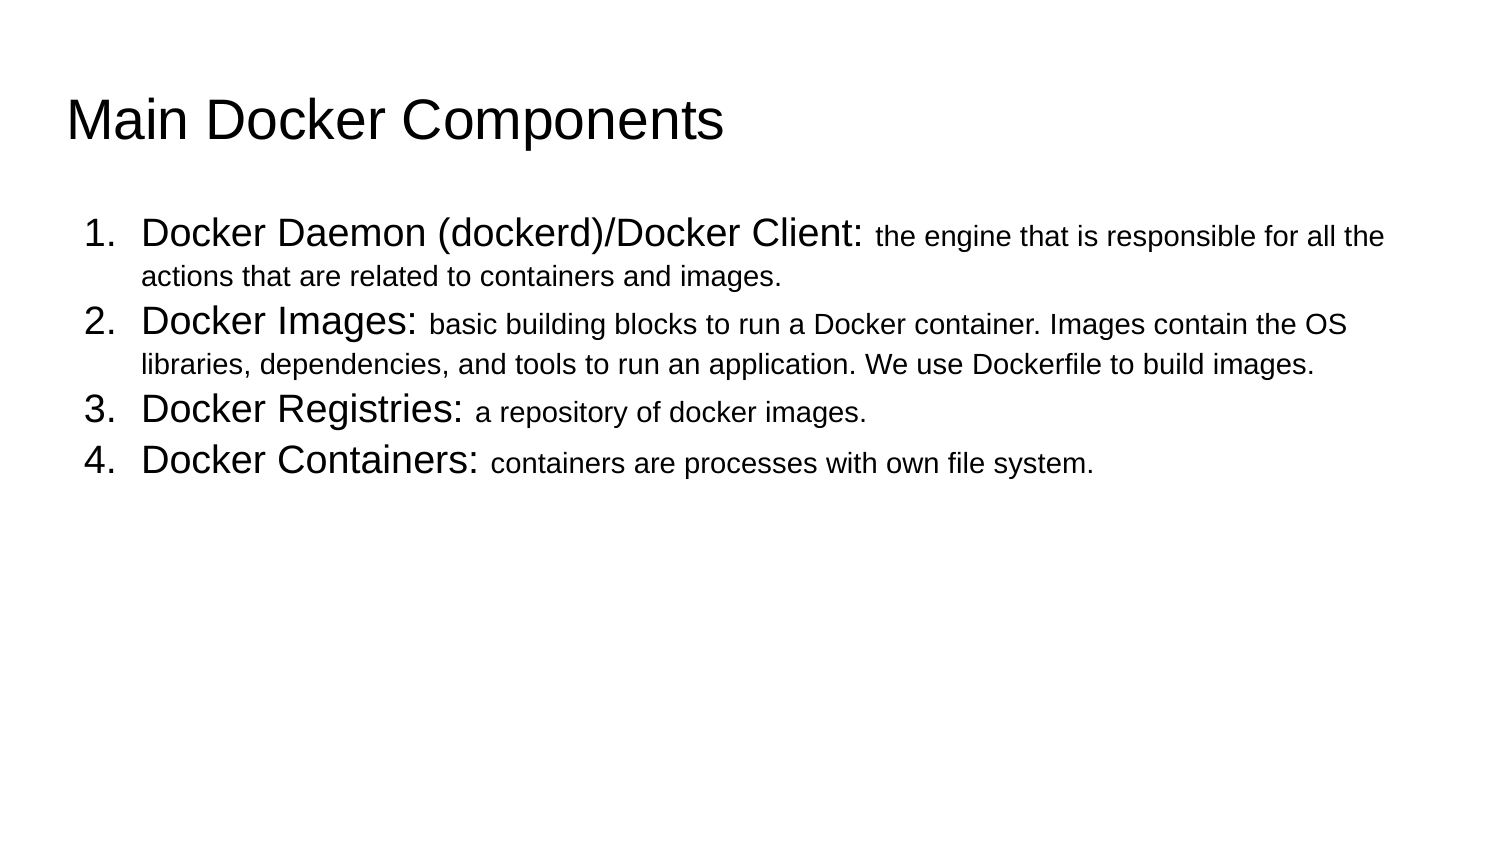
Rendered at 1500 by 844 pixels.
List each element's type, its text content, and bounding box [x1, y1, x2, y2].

list Docker Daemon (dockerd)/Docker Client: the engine that is responsible for all the actions that are related to containers and images. Docker Images: basic building blocks to run a Docker container. Images contain the OS libraries, dependencies, and tools to run an application. We use Dockerfile to build images. Docker Registries: a repository of docker images. Docker Containers: containers are processes with own file system. [51, 189, 1449, 750]
title Main Docker Components [51, 72, 1449, 167]
